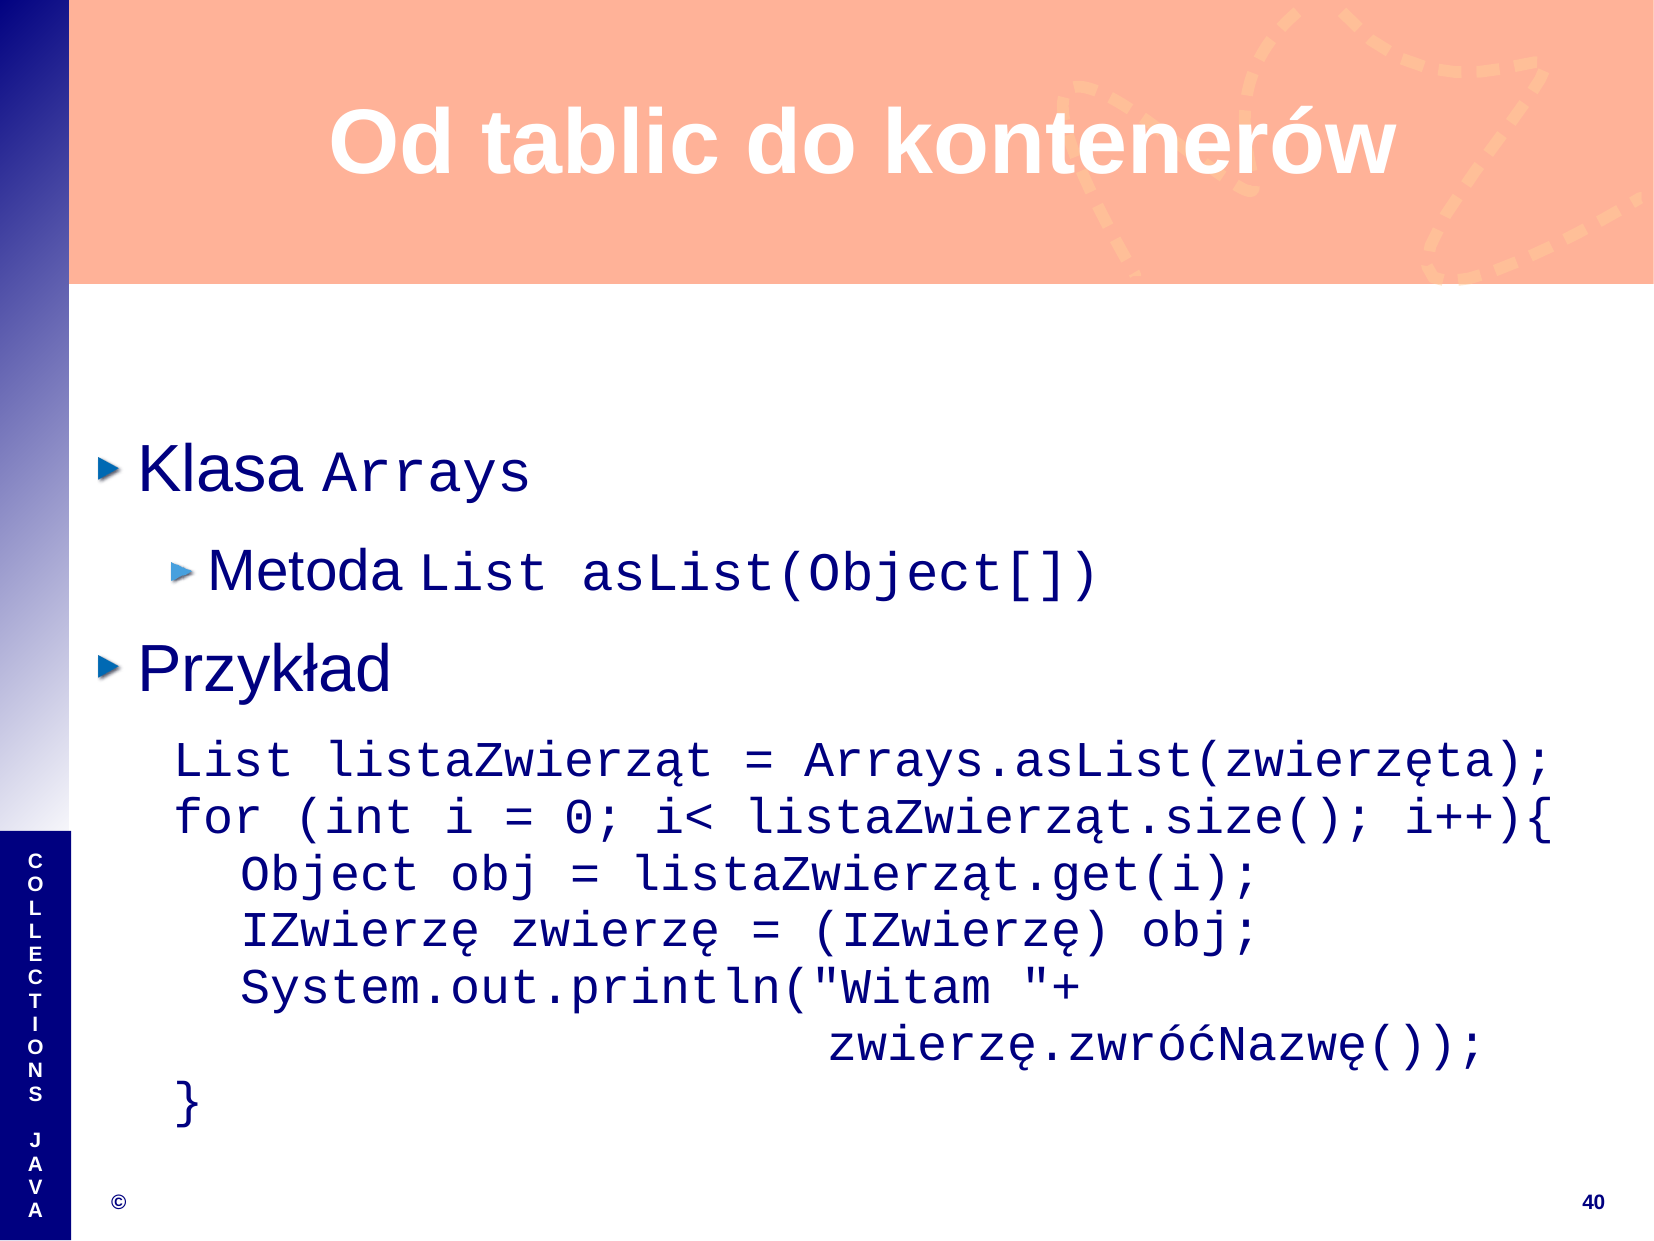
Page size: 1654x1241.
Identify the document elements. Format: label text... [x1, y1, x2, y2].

list Klasa Arrays Metoda List asList(Object[]) Przykład List listaZwierząt = Arrays.asList(zwierzęta); for (int i = 0; i< listaZwierząt.size(); i++){ Object obj = listaZwierząt.get(i); IZwierzę zwierzę = (IZwierzę) obj; System.out.println("Witam "+ zwierzę.zwróćNazwę()); } [66, 430, 1654, 1108]
text_box C O L L E C T I O N S J A V A [0, 830, 71, 1241]
title Od tablic do kontenerów [71, 37, 1654, 246]
